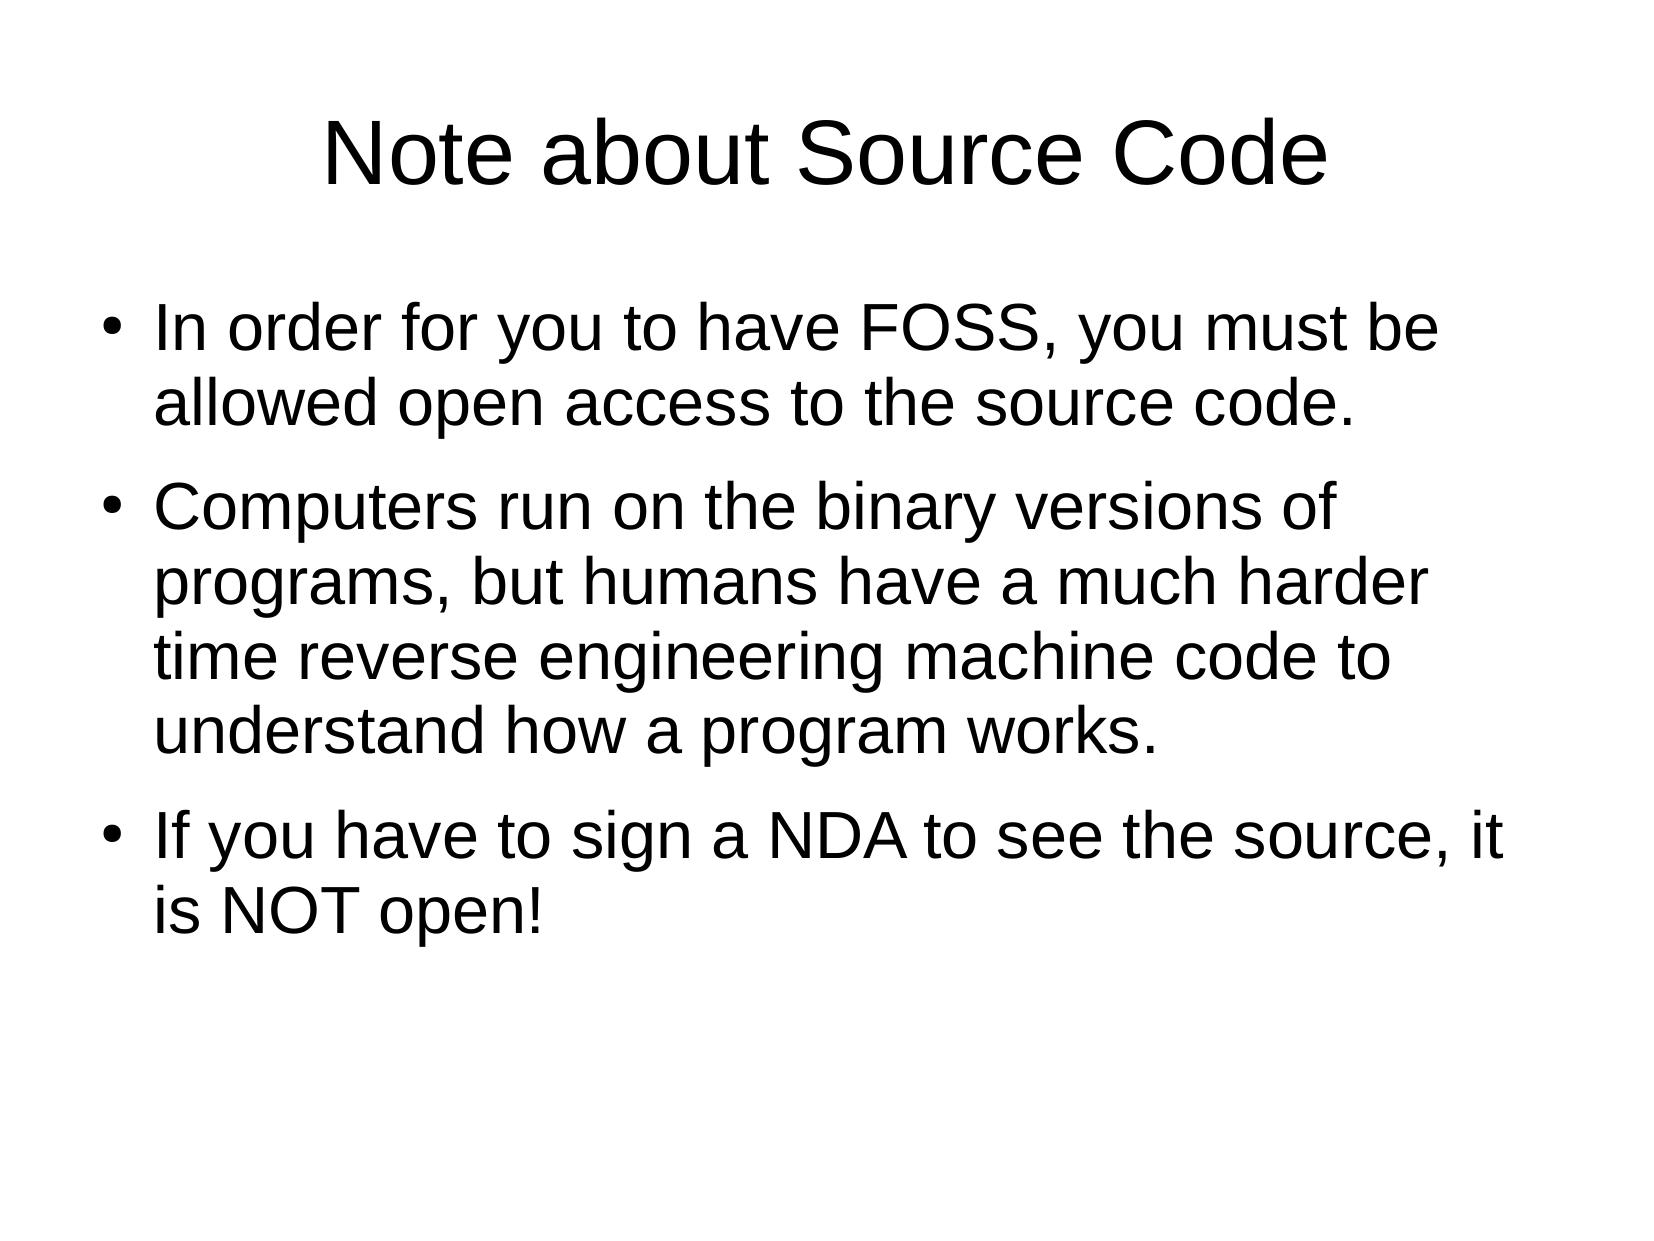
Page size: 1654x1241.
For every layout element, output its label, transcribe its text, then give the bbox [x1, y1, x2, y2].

list In order for you to have FOSS, you must be allowed open access to the source code. Computers run on the binary versions of programs, but humans have a much harder time reverse engineering machine code to understand how a program works. If you have to sign a NDA to see the source, it is NOT open! [82, 290, 1571, 1010]
title Note about Source Code [82, 49, 1571, 257]
